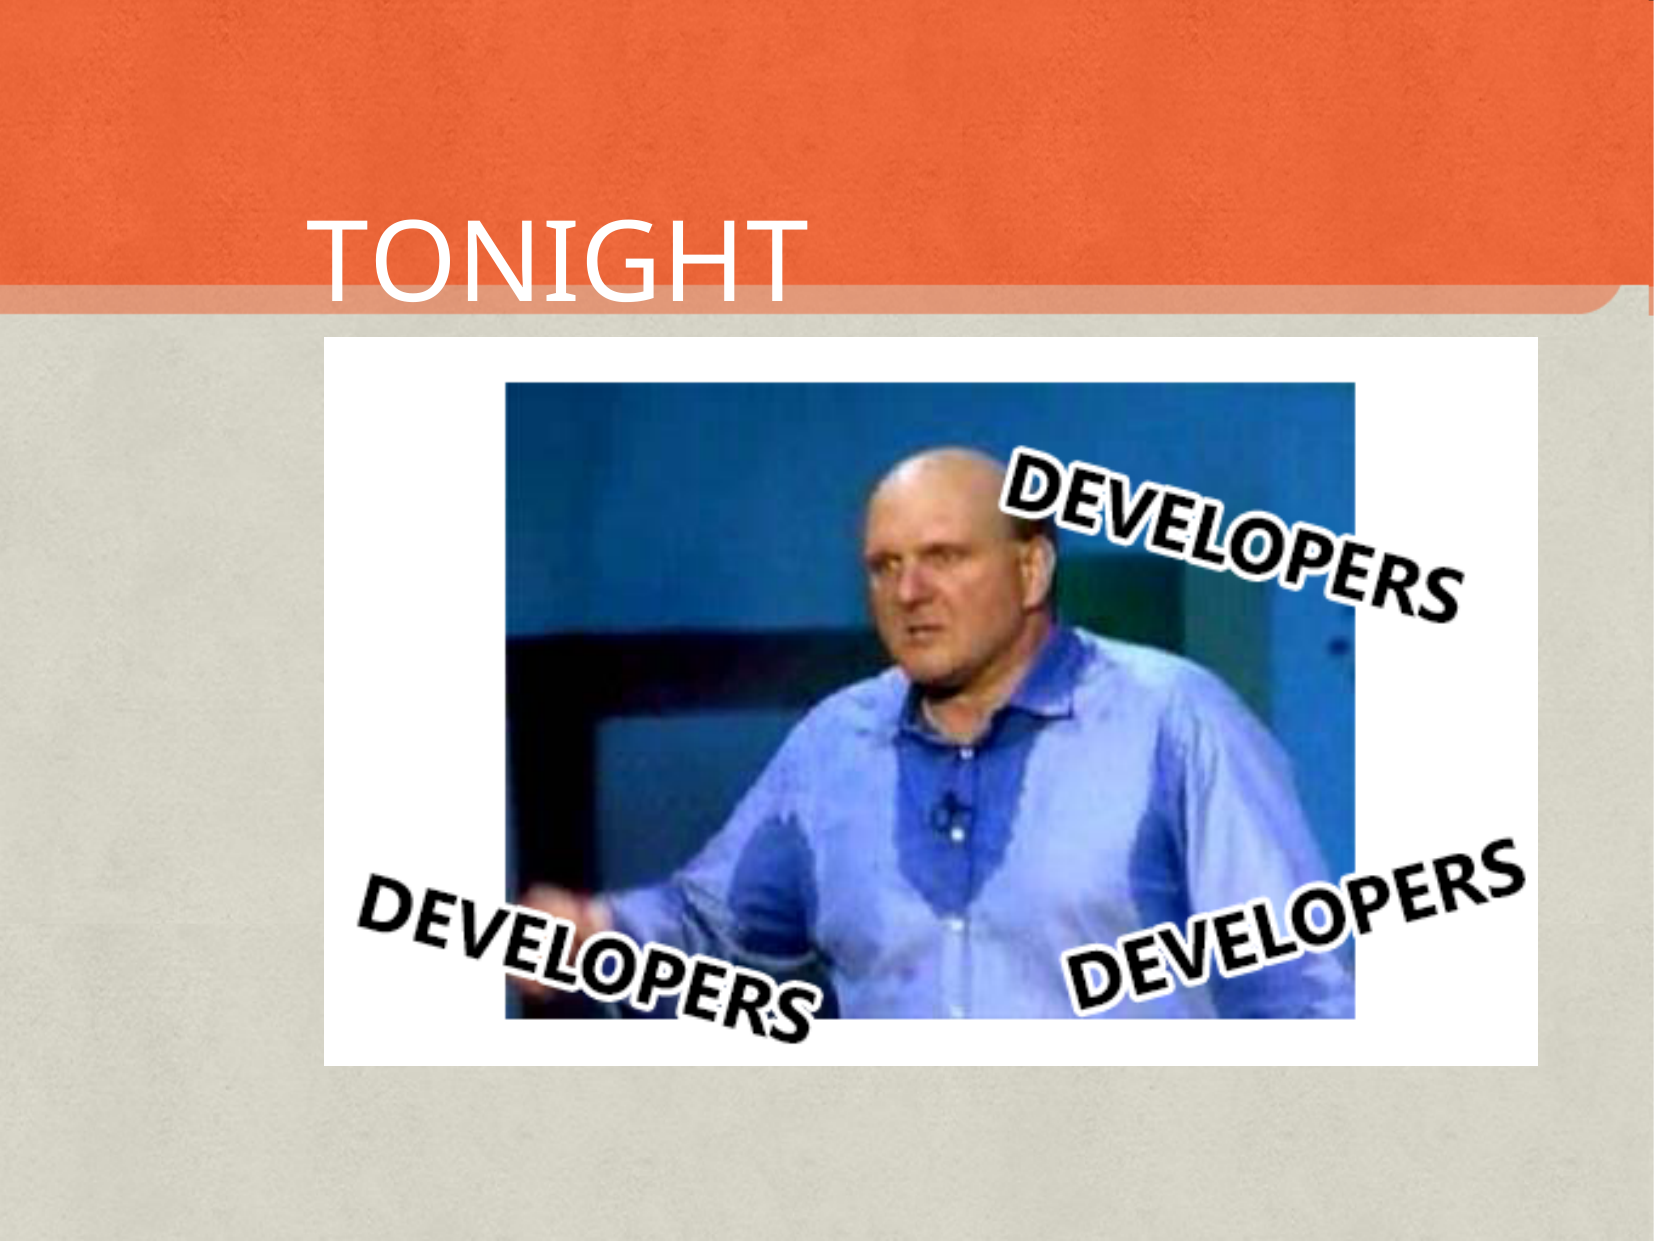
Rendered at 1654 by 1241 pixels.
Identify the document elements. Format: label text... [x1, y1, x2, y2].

picture [0, 0, 1654, 1241]
title TONIGHT [306, 189, 1654, 317]
